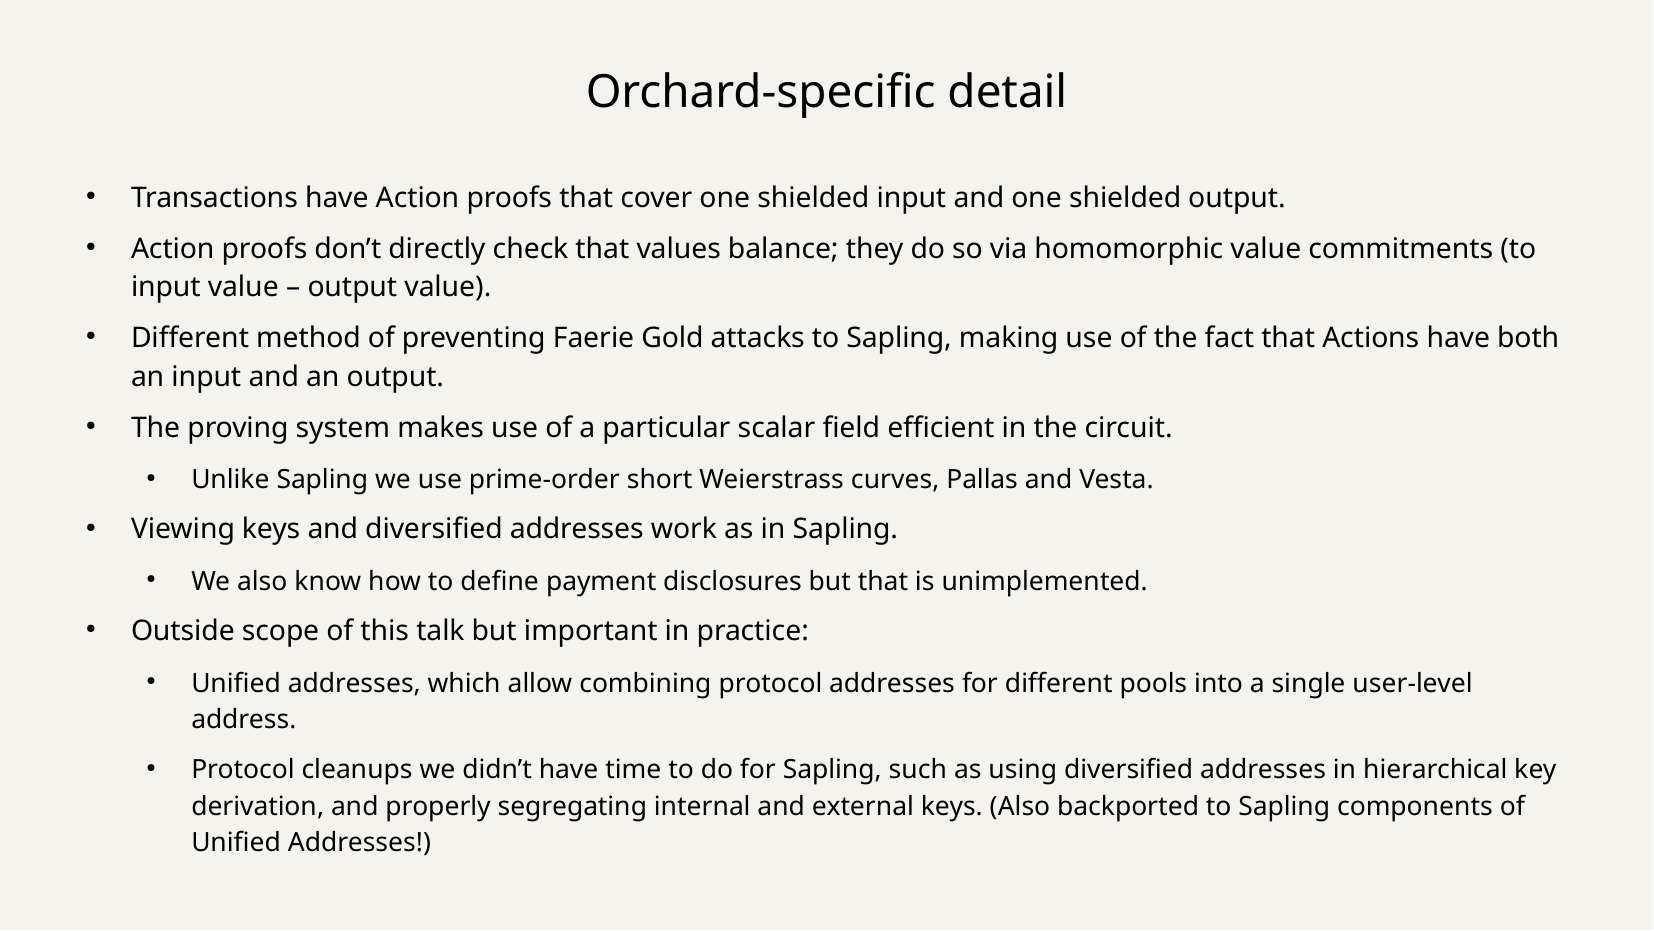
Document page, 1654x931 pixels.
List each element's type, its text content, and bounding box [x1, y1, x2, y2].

title Orchard-specific detail [82, 37, 1571, 142]
list Transactions have Action proofs that cover one shielded input and one shielded output. Action proofs don’t directly check that values balance; they do so via homomorphic value commitments (to input value – output value). Different method of preventing Faerie Gold attacks to Sapling, making use of the fact that Actions have both an input and an output. The proving system makes use of a particular scalar field efficient in the circuit. Unlike Sapling we use prime-order short Weierstrass curves, Pallas and Vesta. Viewing keys and diversified addresses work as in Sapling. We also know how to define payment disclosures but that is unimplemented. Outside scope of this talk but important in practice: Unified addresses, which allow combining protocol addresses for different pools into a single user-level address. Protocol cleanups we didn’t have time to do for Sapling, such as using diversified addresses in hierarchical key derivation, and properly segregating internal and external keys. (Also backported to Sapling components of Unified Addresses!) [70, 177, 1571, 860]
